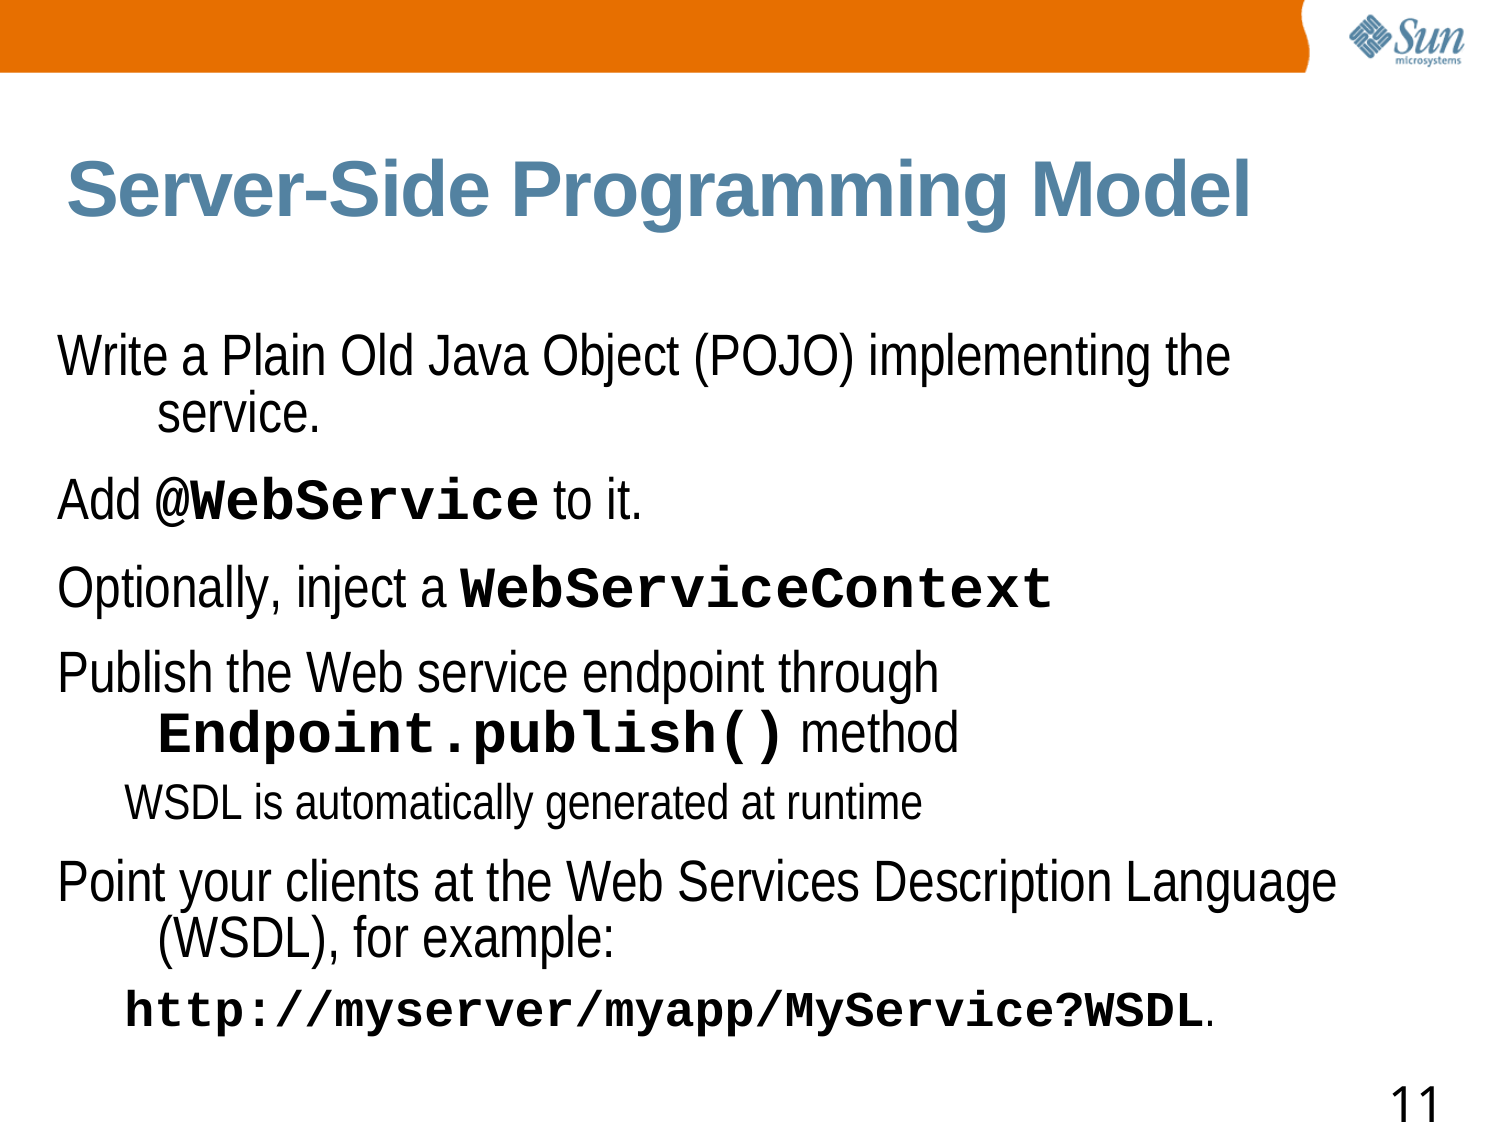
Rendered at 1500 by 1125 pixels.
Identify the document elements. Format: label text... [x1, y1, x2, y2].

list Write a Plain Old Java Object (POJO) implementing the service. Add @WebService to it. Optionally, inject a WebServiceContext Publish the Web service endpoint through Endpoint.publish() method WSDL is automatically generated at runtime Point your clients at the Web Services Description Language (WSDL), for example: http://myserver/myapp/MyService?WSDL. [48, 330, 1385, 1125]
picture [0, 0, 1500, 75]
title Server-Side Programming Model [66, 153, 1429, 311]
